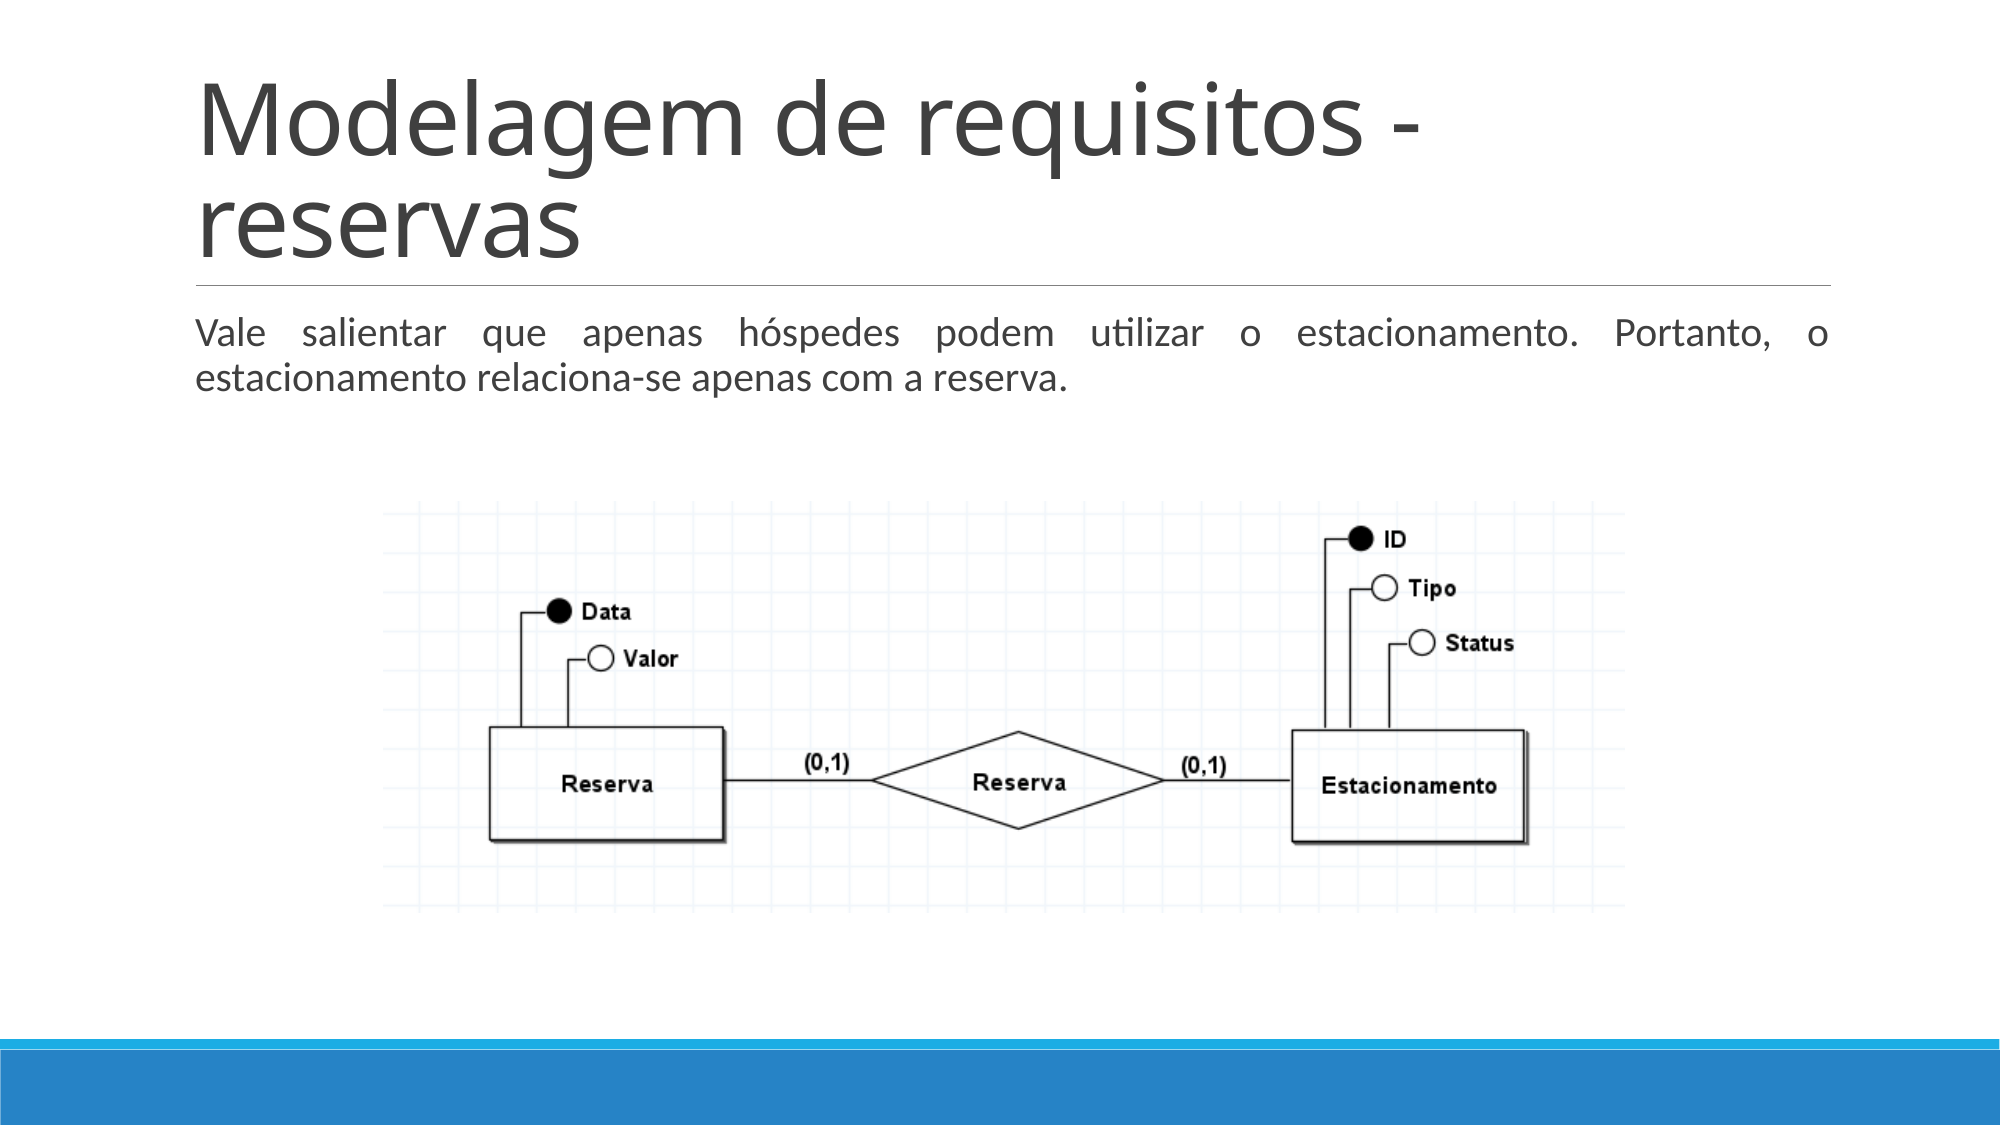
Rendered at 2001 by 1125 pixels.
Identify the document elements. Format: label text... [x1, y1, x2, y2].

picture [383, 501, 1625, 913]
title Modelagem de requisitos - reservas [180, 47, 1830, 285]
list Vale salientar que apenas hóspedes podem utilizar o estacionamento. Portanto, o estacionamento relaciona-se apenas com a reserva. [180, 302, 1830, 963]
